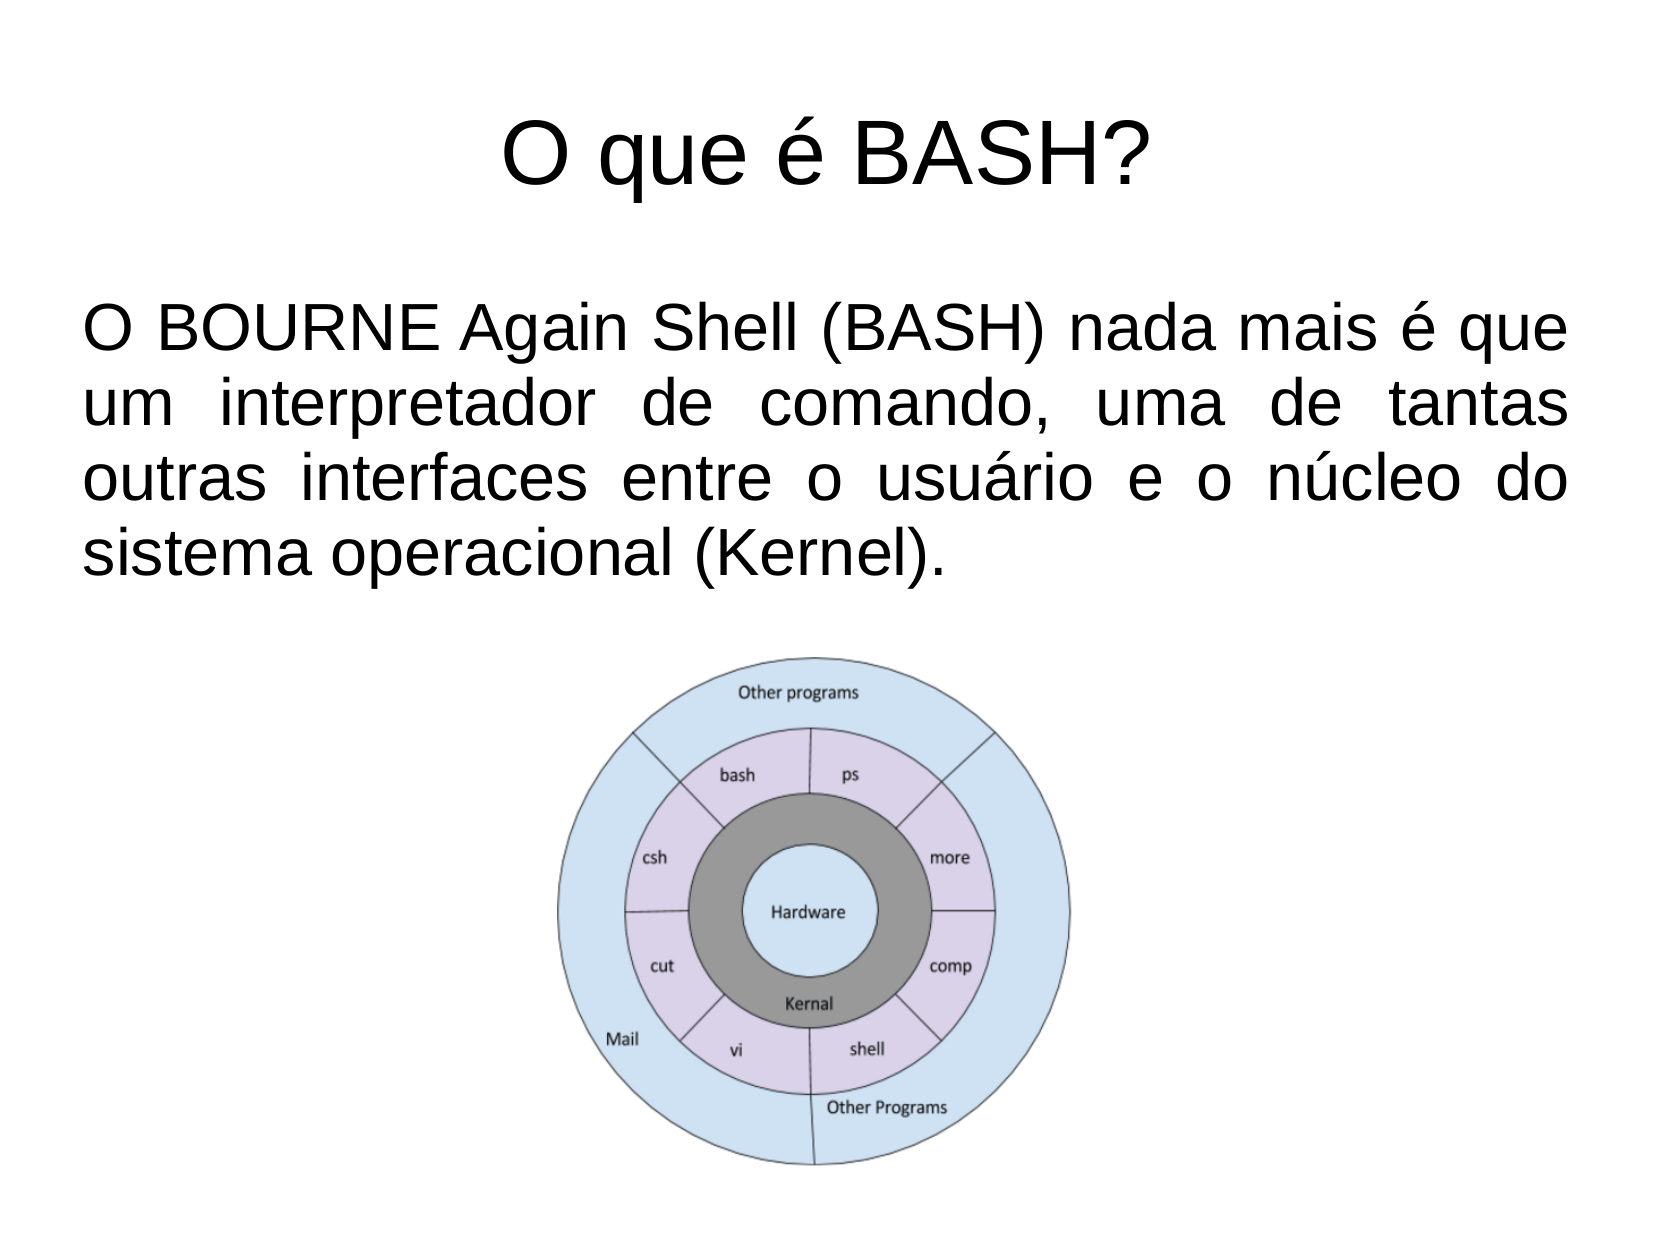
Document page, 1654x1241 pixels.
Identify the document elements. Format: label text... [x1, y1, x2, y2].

list O BOURNE Again Shell (BASH) nada mais é que um interpretador de comando, uma de tantas outras interfaces entre o usuário e o núcleo do sistema operacional (Kernel). [82, 290, 1571, 1010]
picture [555, 646, 1075, 1170]
title O que é BASH? [82, 49, 1571, 257]
